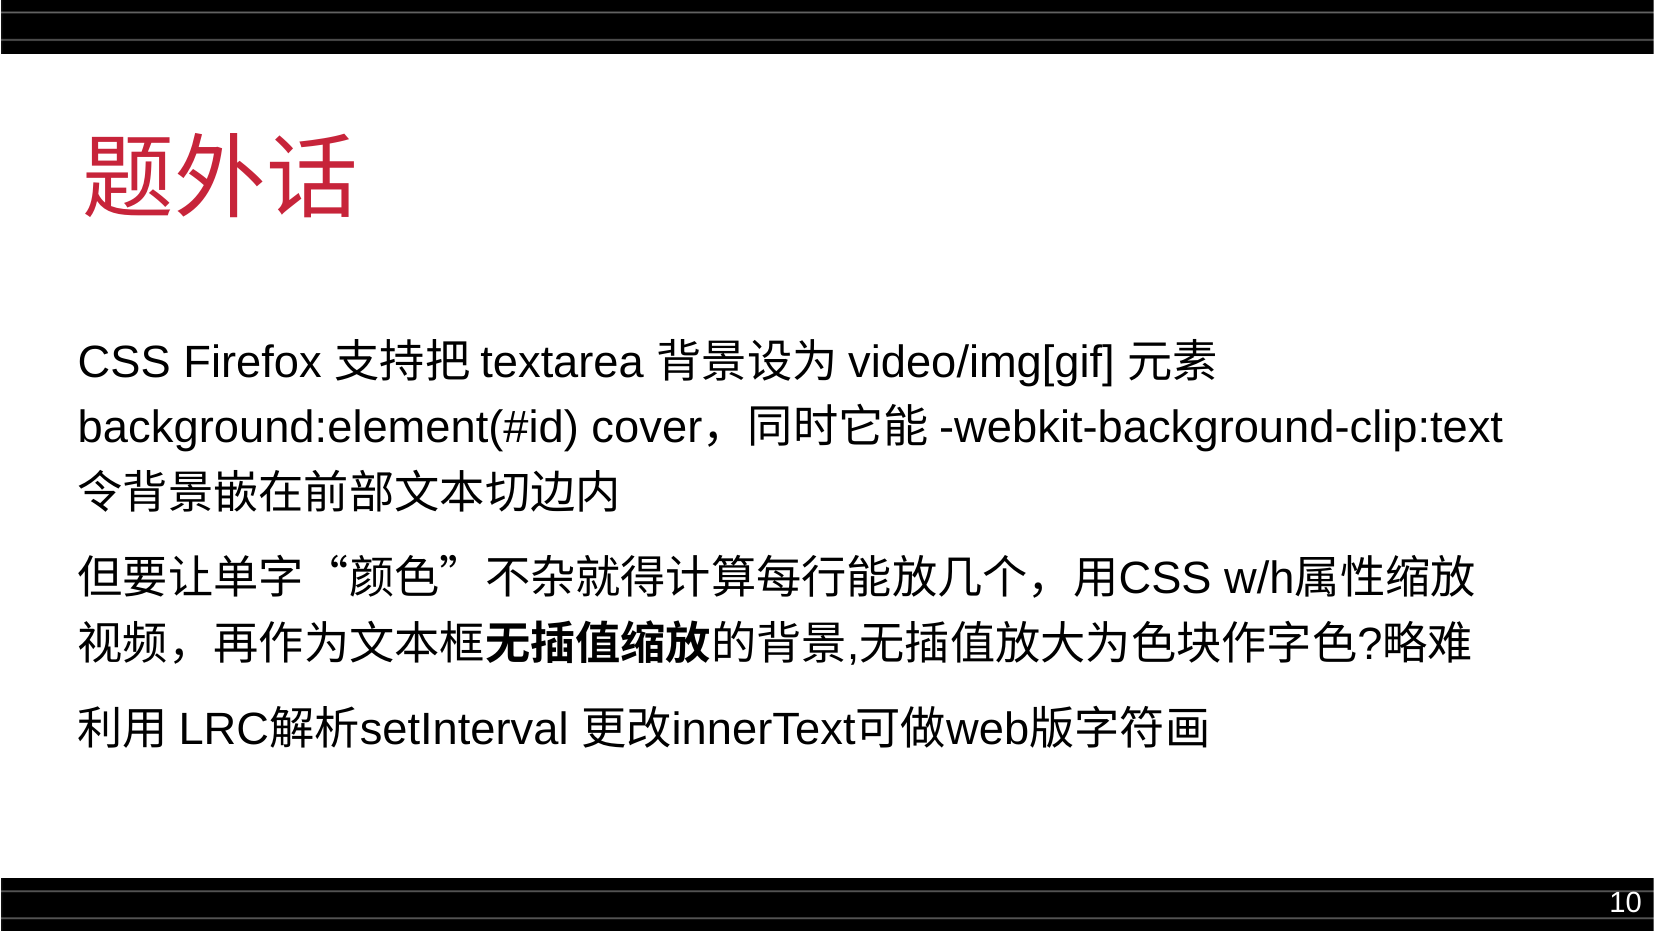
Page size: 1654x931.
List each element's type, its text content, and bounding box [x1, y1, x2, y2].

list CSS Firefox 支持把 textarea 背景设为 video/img[gif] 元素 background:element(#id) cover，同时它能 -webkit-background-clip:text 令背景嵌在前部文本切边内 但要让单字“颜色”不杂就得计算每行能放几个，用CSS w/h属性缩放视频，再作为文本框无插值缩放的背景,无插值放大为色块作字色?略难 利用 LRC解析setInterval 更改innerText可做web版字符画 [29, 324, 1518, 811]
picture [1, 878, 1654, 931]
picture [1, 0, 1654, 54]
title 题外话 [82, 92, 1571, 249]
